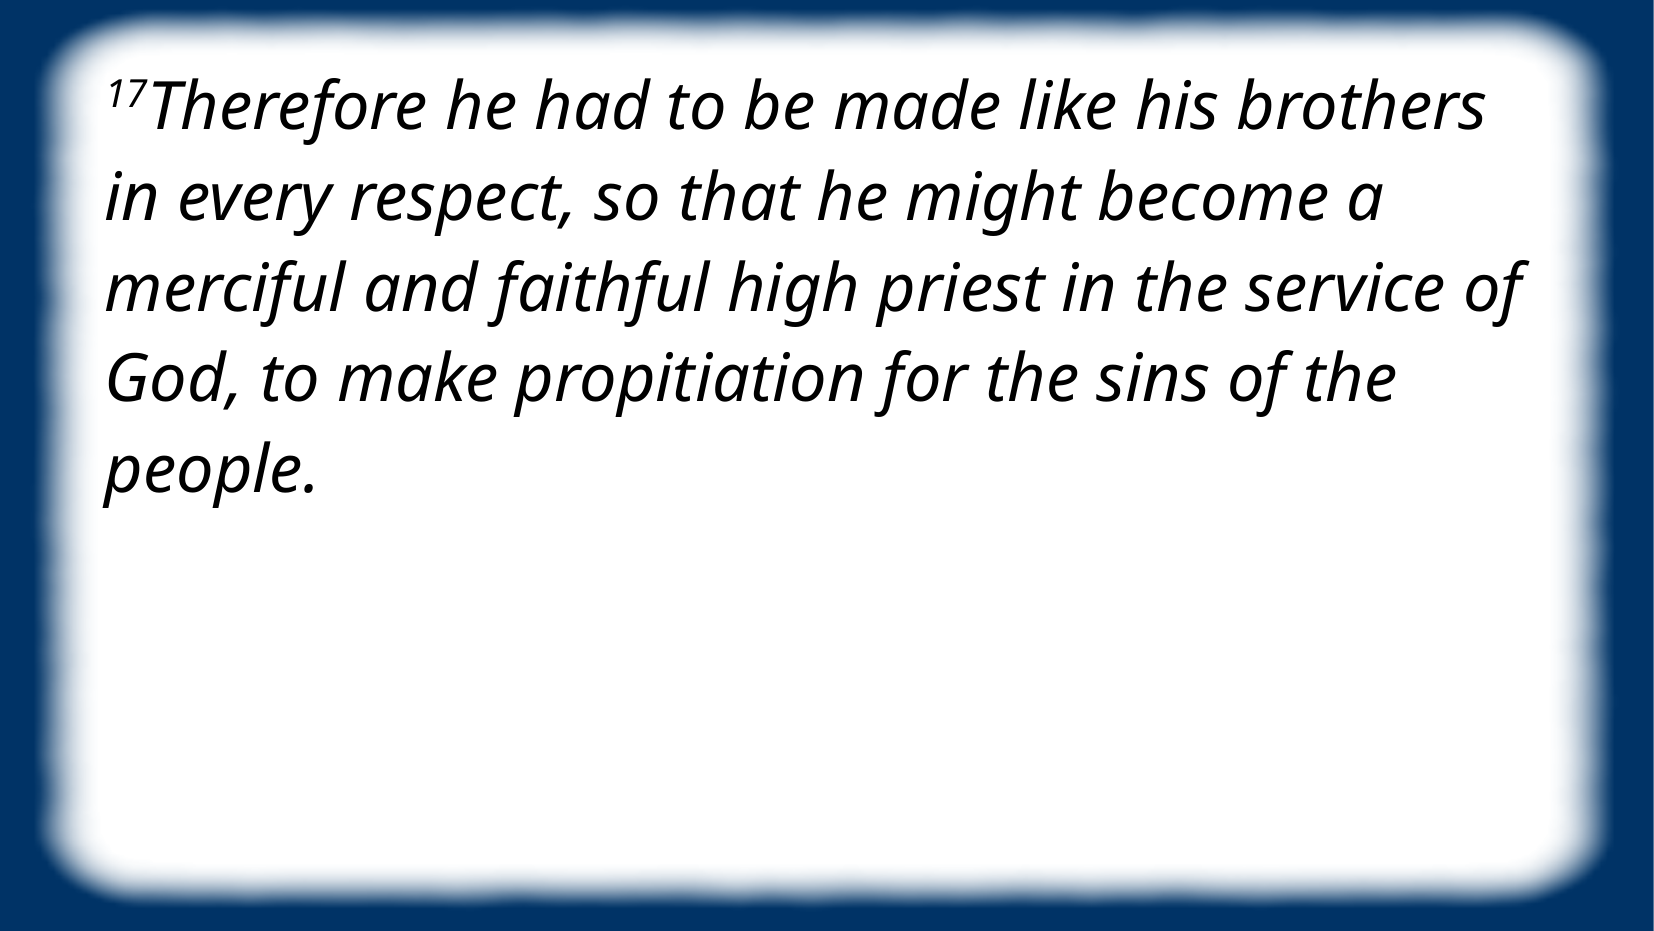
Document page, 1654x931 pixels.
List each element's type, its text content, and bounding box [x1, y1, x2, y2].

text_box 17Therefore he had to be made like his brothers in every respect, so that he might become a merciful and faithful high priest in the service of God, to make propitiation for the sins of the people. [90, 50, 1561, 511]
picture [0, 0, 1654, 931]
